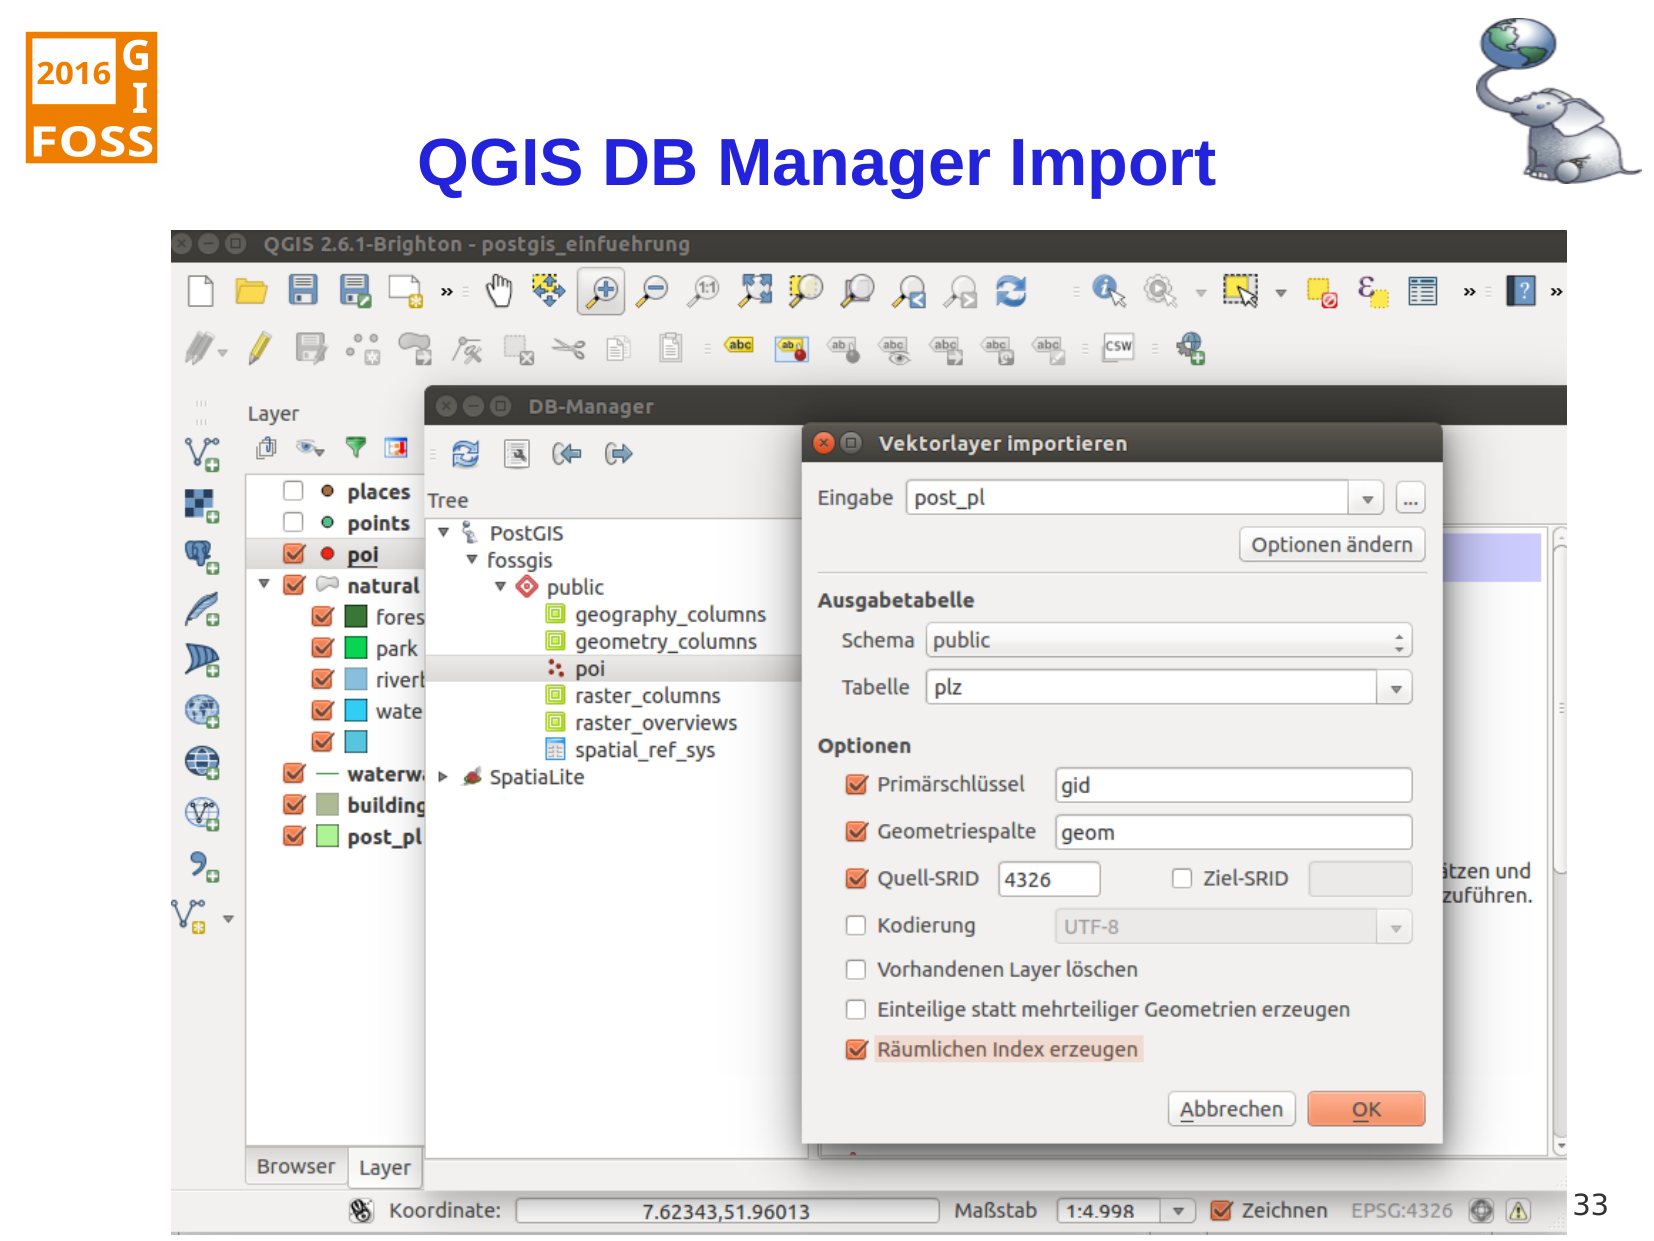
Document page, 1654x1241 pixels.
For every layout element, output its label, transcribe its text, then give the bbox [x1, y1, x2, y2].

picture [171, 230, 1567, 1235]
picture [1476, 18, 1642, 184]
title QGIS DB Manager Import [88, 88, 1565, 237]
picture [17, 23, 166, 172]
